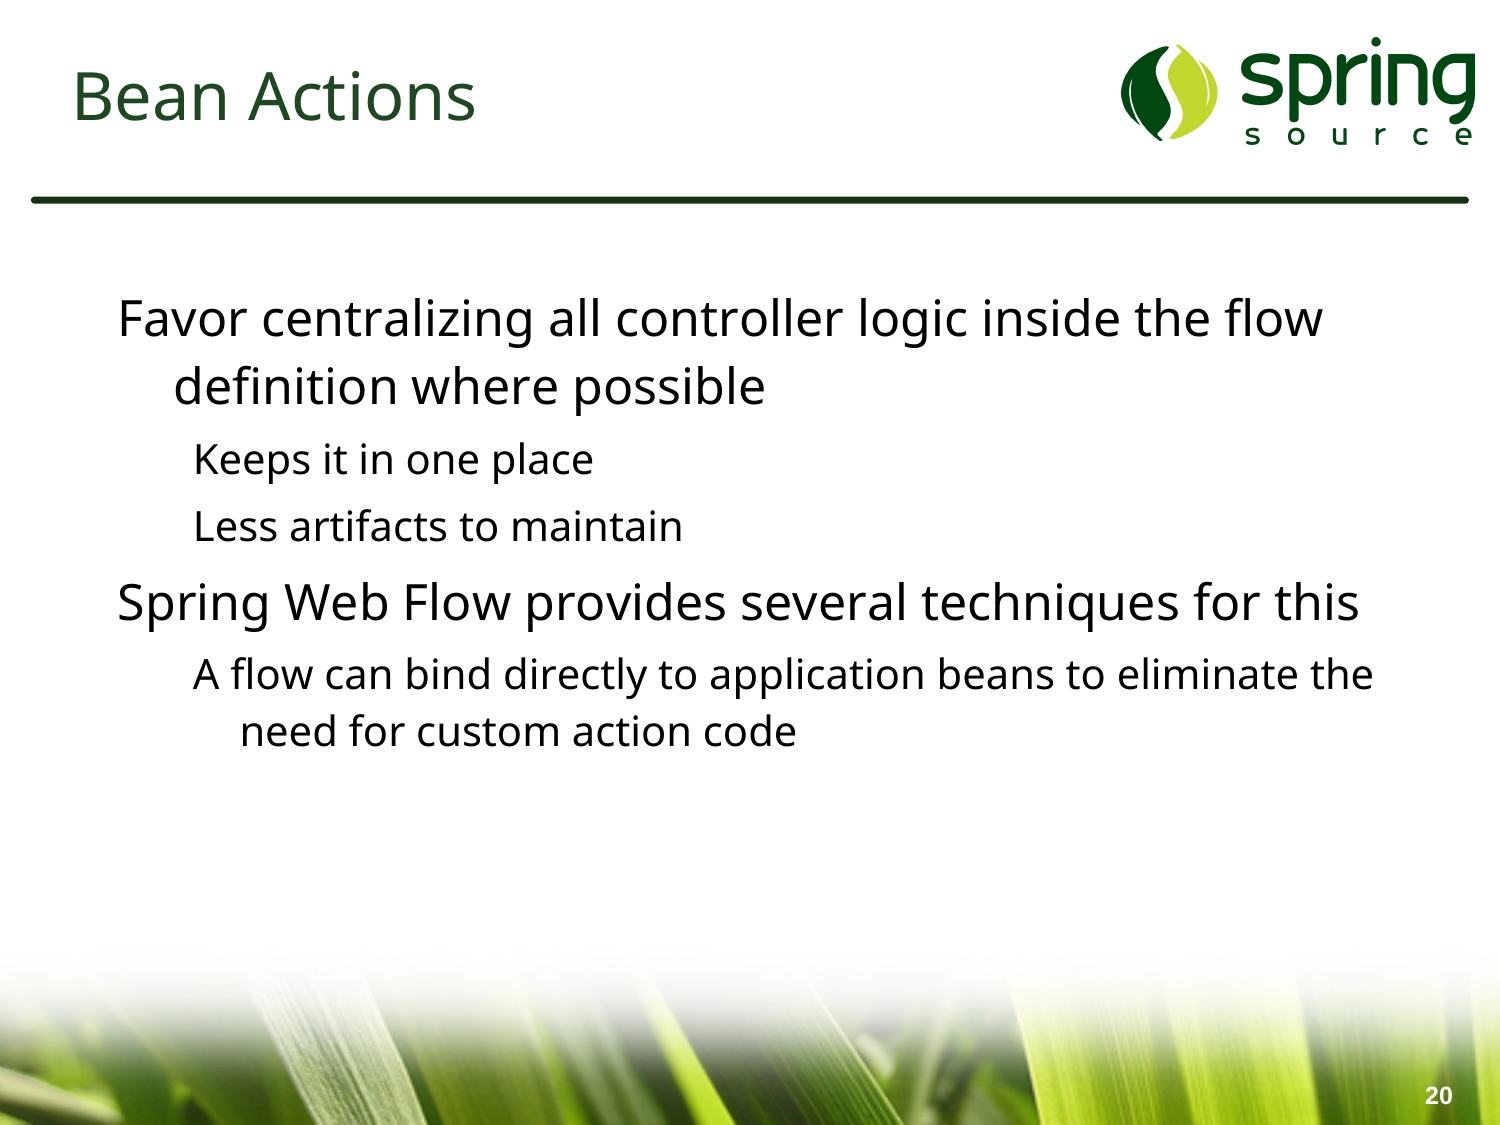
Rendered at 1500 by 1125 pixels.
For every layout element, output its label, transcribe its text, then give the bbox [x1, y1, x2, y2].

picture [1121, 37, 1475, 145]
title Bean Actions [56, 13, 1089, 176]
picture [0, 944, 1500, 1125]
list Favor centralizing all controller logic inside the flow definition where possible Keeps it in one place Less artifacts to maintain Spring Web Flow provides several techniques for this A flow can bind directly to application beans to eliminate the need for custom action code [103, 275, 1394, 938]
